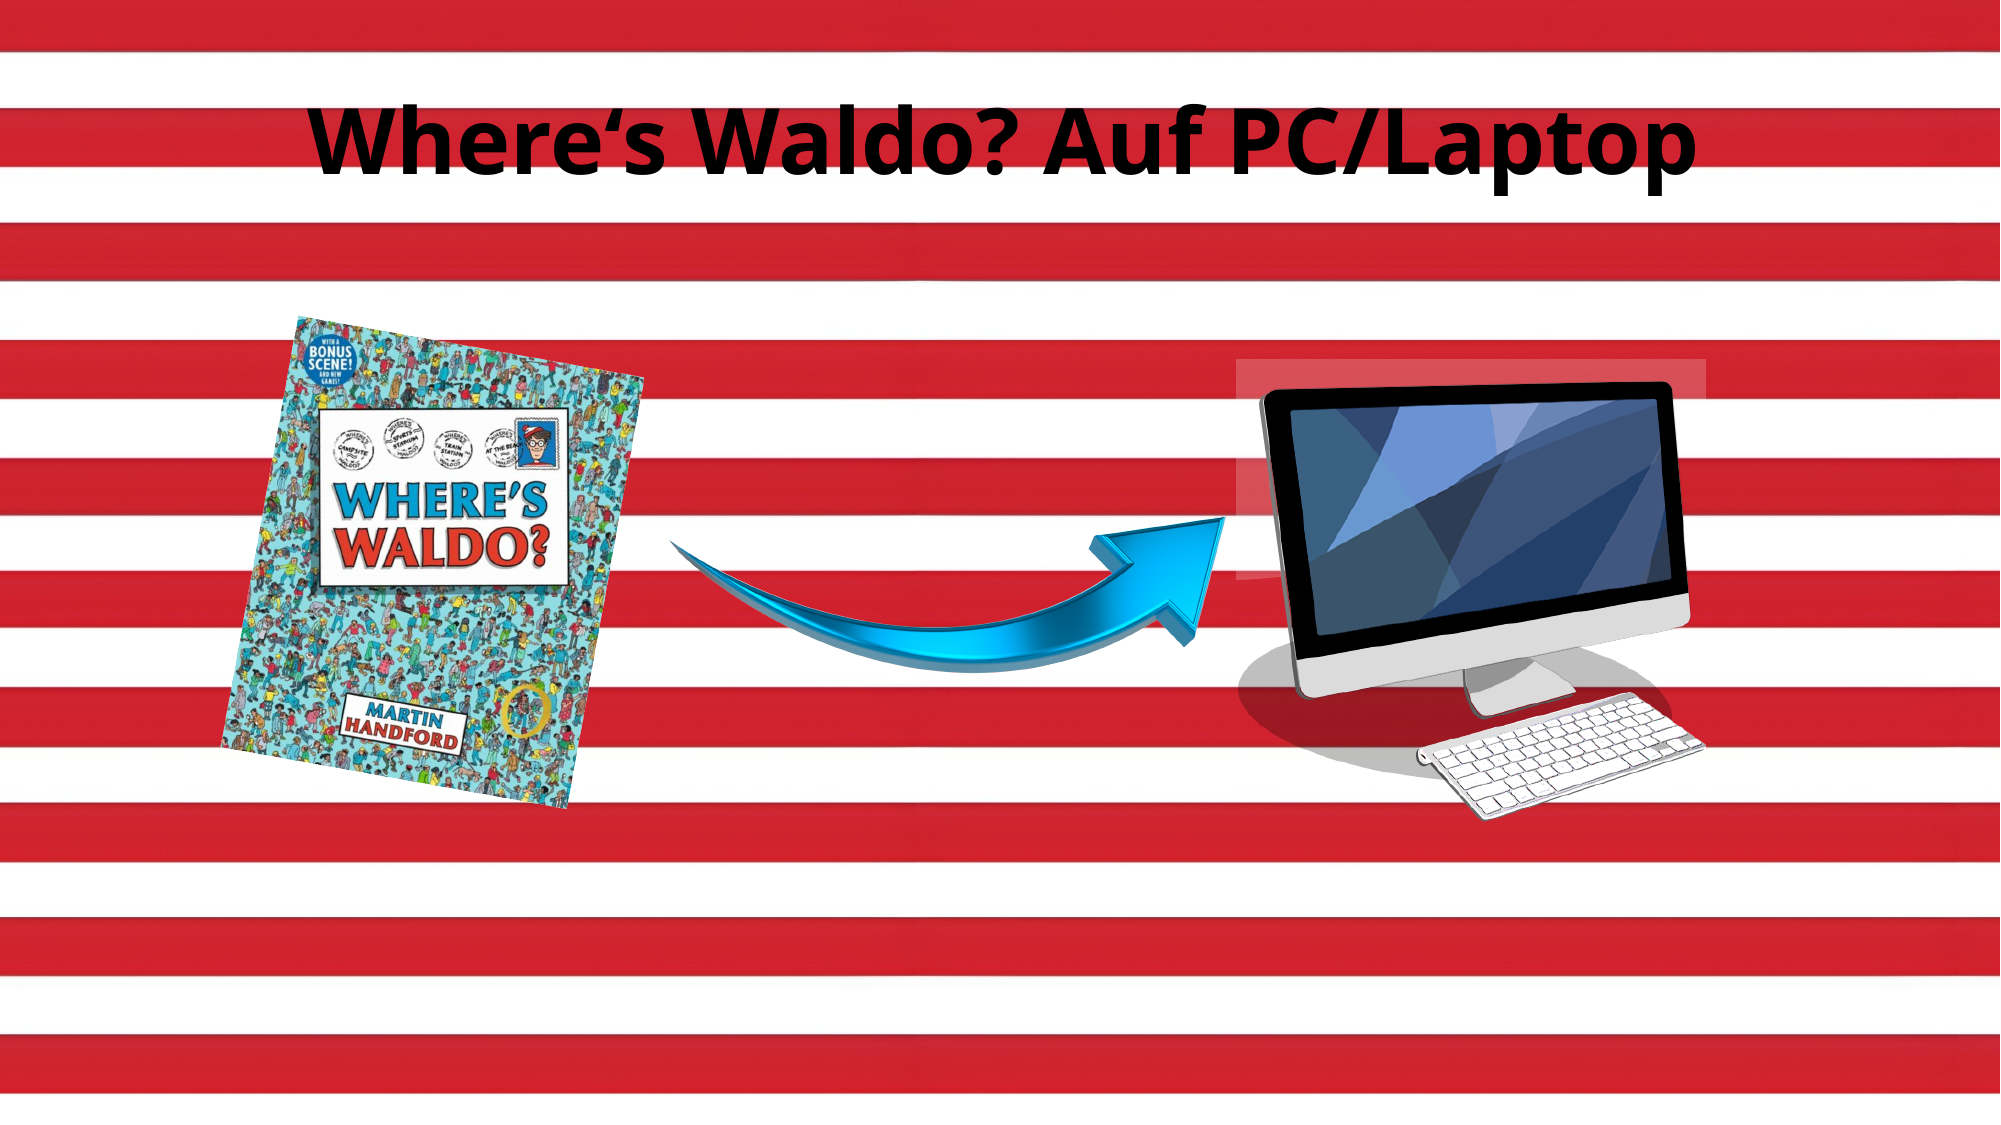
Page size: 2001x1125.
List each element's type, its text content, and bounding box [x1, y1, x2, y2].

picture [0, 0, 2000, 1125]
title Where‘s Waldo? Auf PC/Laptop [137, 39, 1872, 251]
